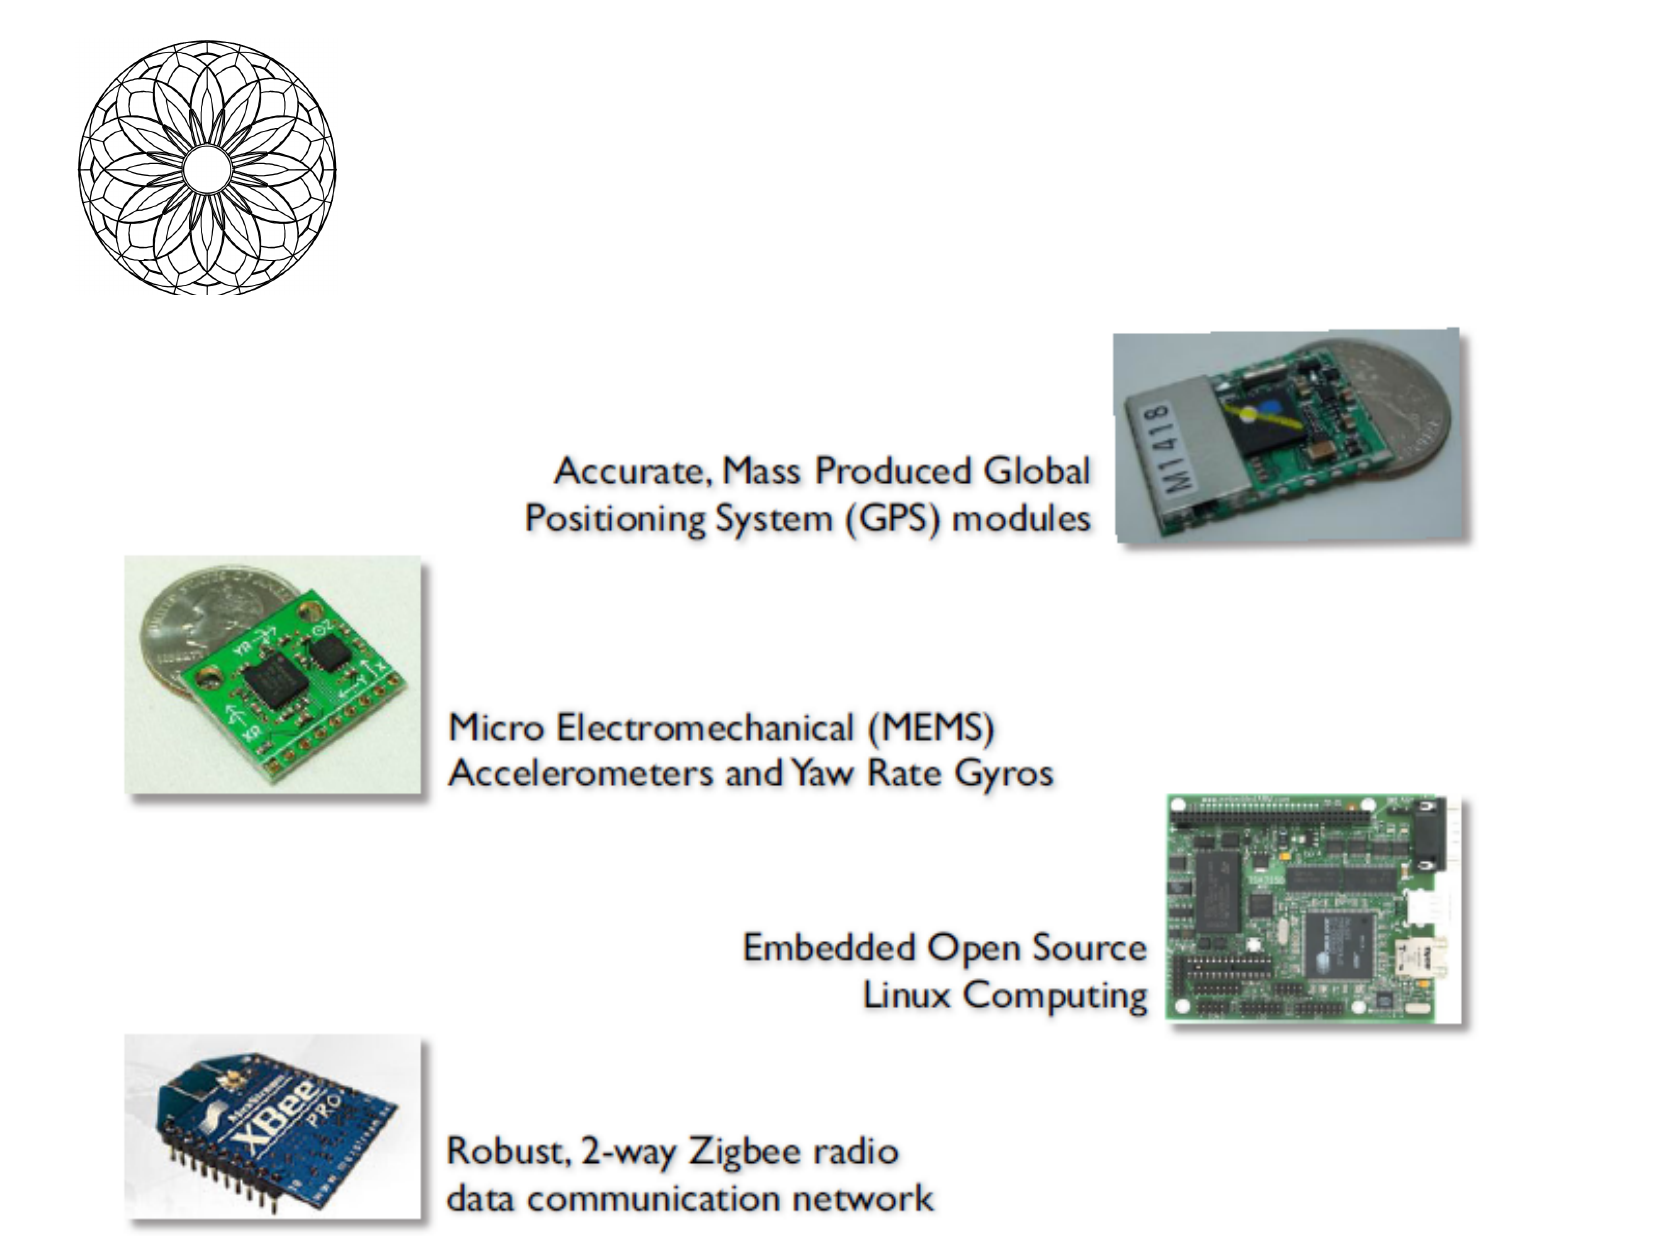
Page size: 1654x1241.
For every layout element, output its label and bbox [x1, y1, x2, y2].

picture [71, 38, 1576, 1241]
